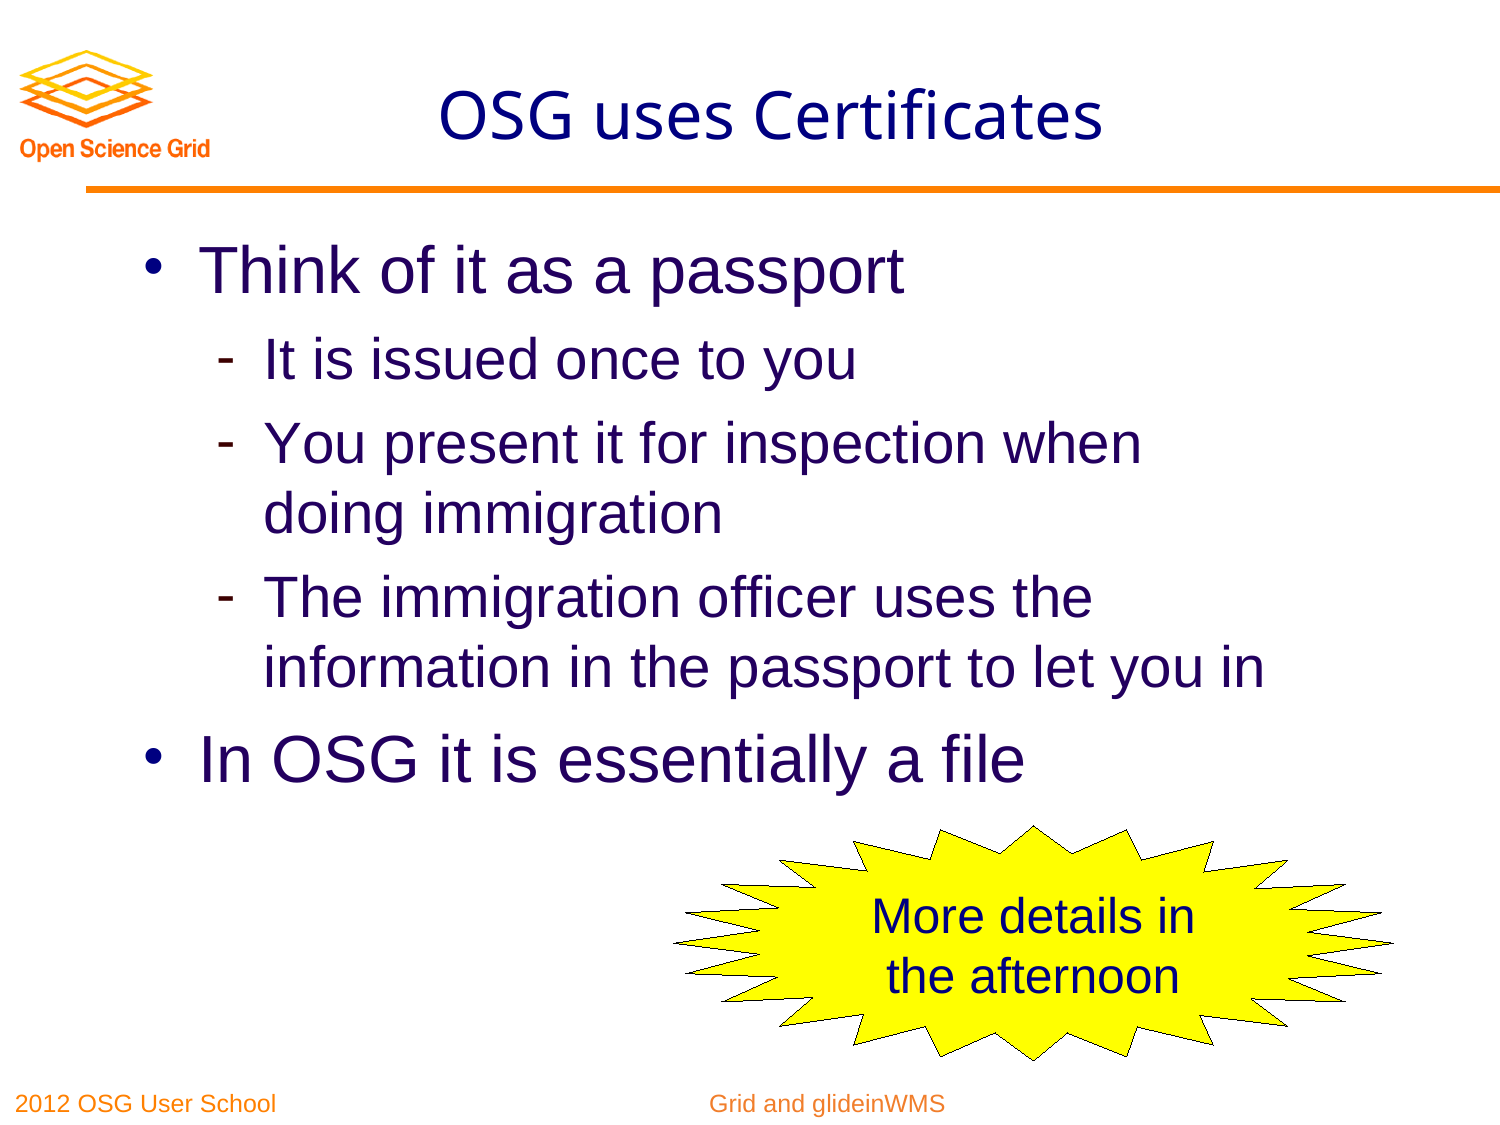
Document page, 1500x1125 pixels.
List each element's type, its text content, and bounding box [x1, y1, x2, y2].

list Think of it as a passport It is issued once to you You present it for inspection when doing immigration The immigration officer uses the information in the passport to let you in In OSG it is essentially a file [127, 218, 1403, 962]
picture [0, 27, 201, 179]
title OSG uses Certificates [201, 18, 1342, 207]
text_box More details in the afternoon [673, 825, 1394, 1061]
